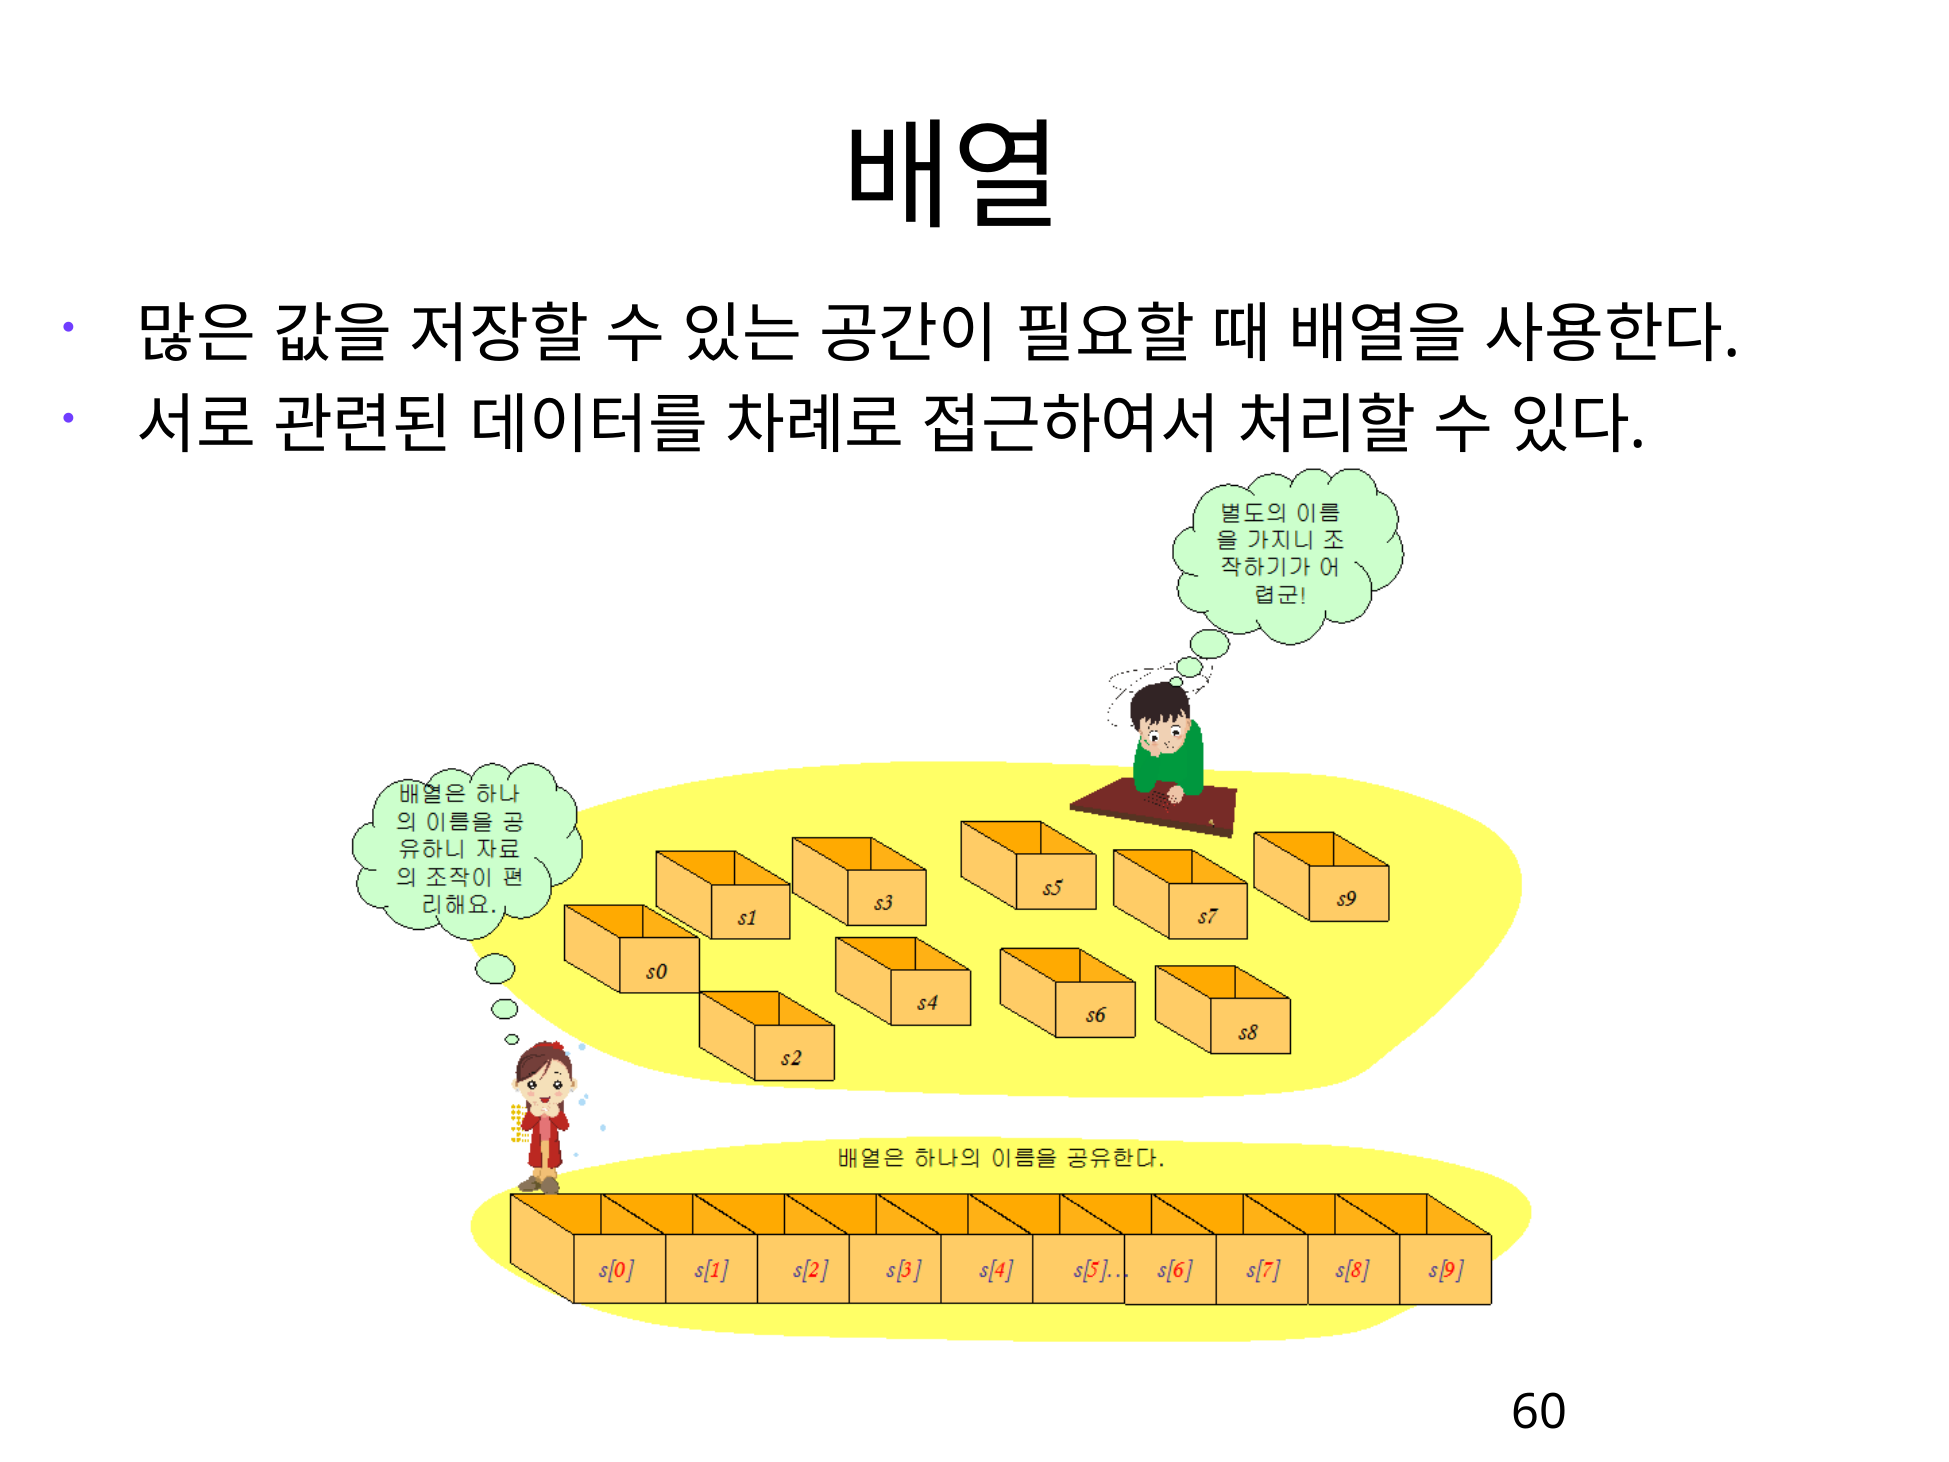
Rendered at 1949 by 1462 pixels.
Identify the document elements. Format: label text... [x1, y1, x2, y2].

title 배열 [156, 92, 1749, 255]
list 많은 값을 저장할 수 있는 공간이 필요할 때 배열을 사용한다. 서로 관련된 데이터를 차례로 접근하여서 처리할 수 있다. [48, 284, 1897, 1343]
slide_number <숫자> [1496, 1372, 1899, 1462]
picture [336, 458, 1576, 1350]
